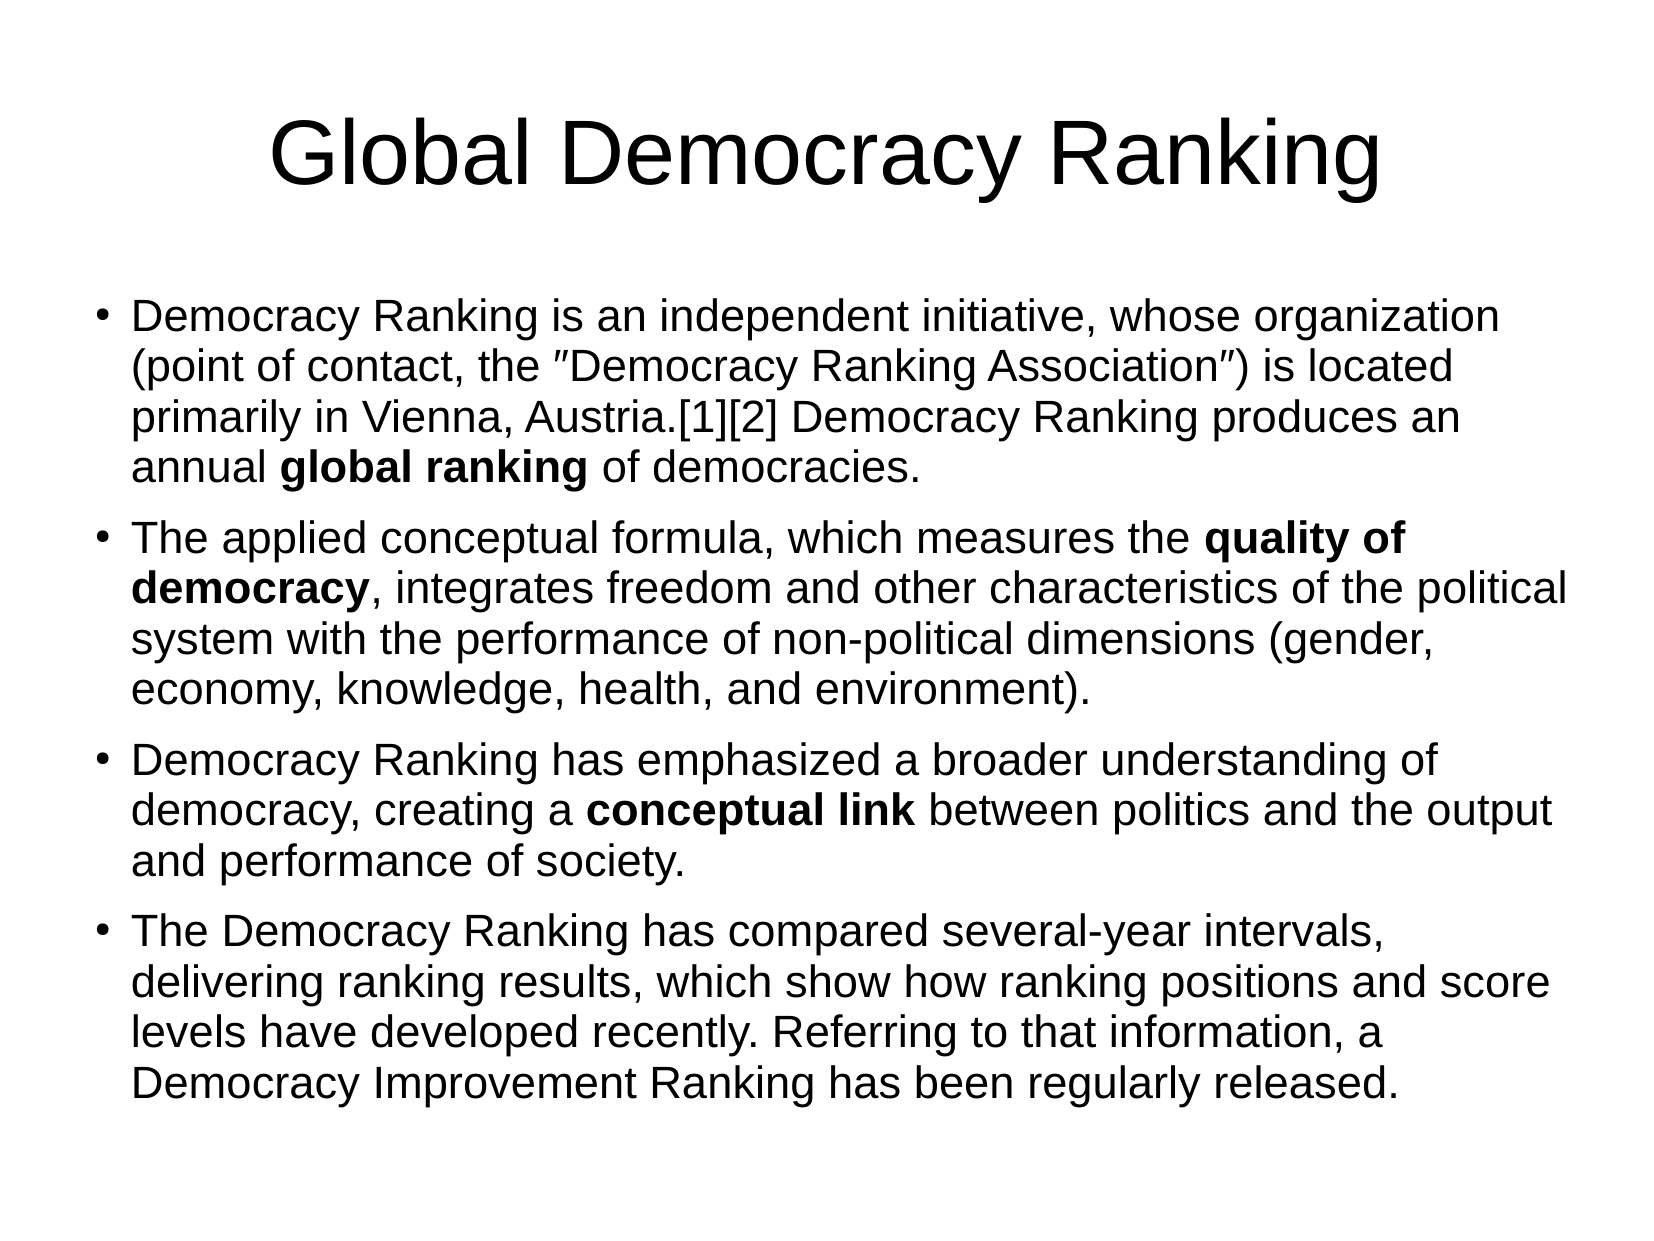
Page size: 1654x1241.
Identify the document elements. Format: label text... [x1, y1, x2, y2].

list Democracy Ranking is an independent initiative, whose organization (point of contact, the ″Democracy Ranking Association″) is located primarily in Vienna, Austria.[1][2] Democracy Ranking produces an annual global ranking of democracies. The applied conceptual formula, which measures the quality of democracy, integrates freedom and other characteristics of the political system with the performance of non-political dimensions (gender, economy, knowledge, health, and environment). Democracy Ranking has emphasized a broader understanding of democracy, creating a conceptual link between politics and the output and performance of society. The Democracy Ranking has compared several-year intervals, delivering ranking results, which show how ranking positions and score levels have developed recently. Referring to that information, a Democracy Improvement Ranking has been regularly released. [82, 290, 1571, 1111]
title Global Democracy Ranking [82, 49, 1571, 257]
